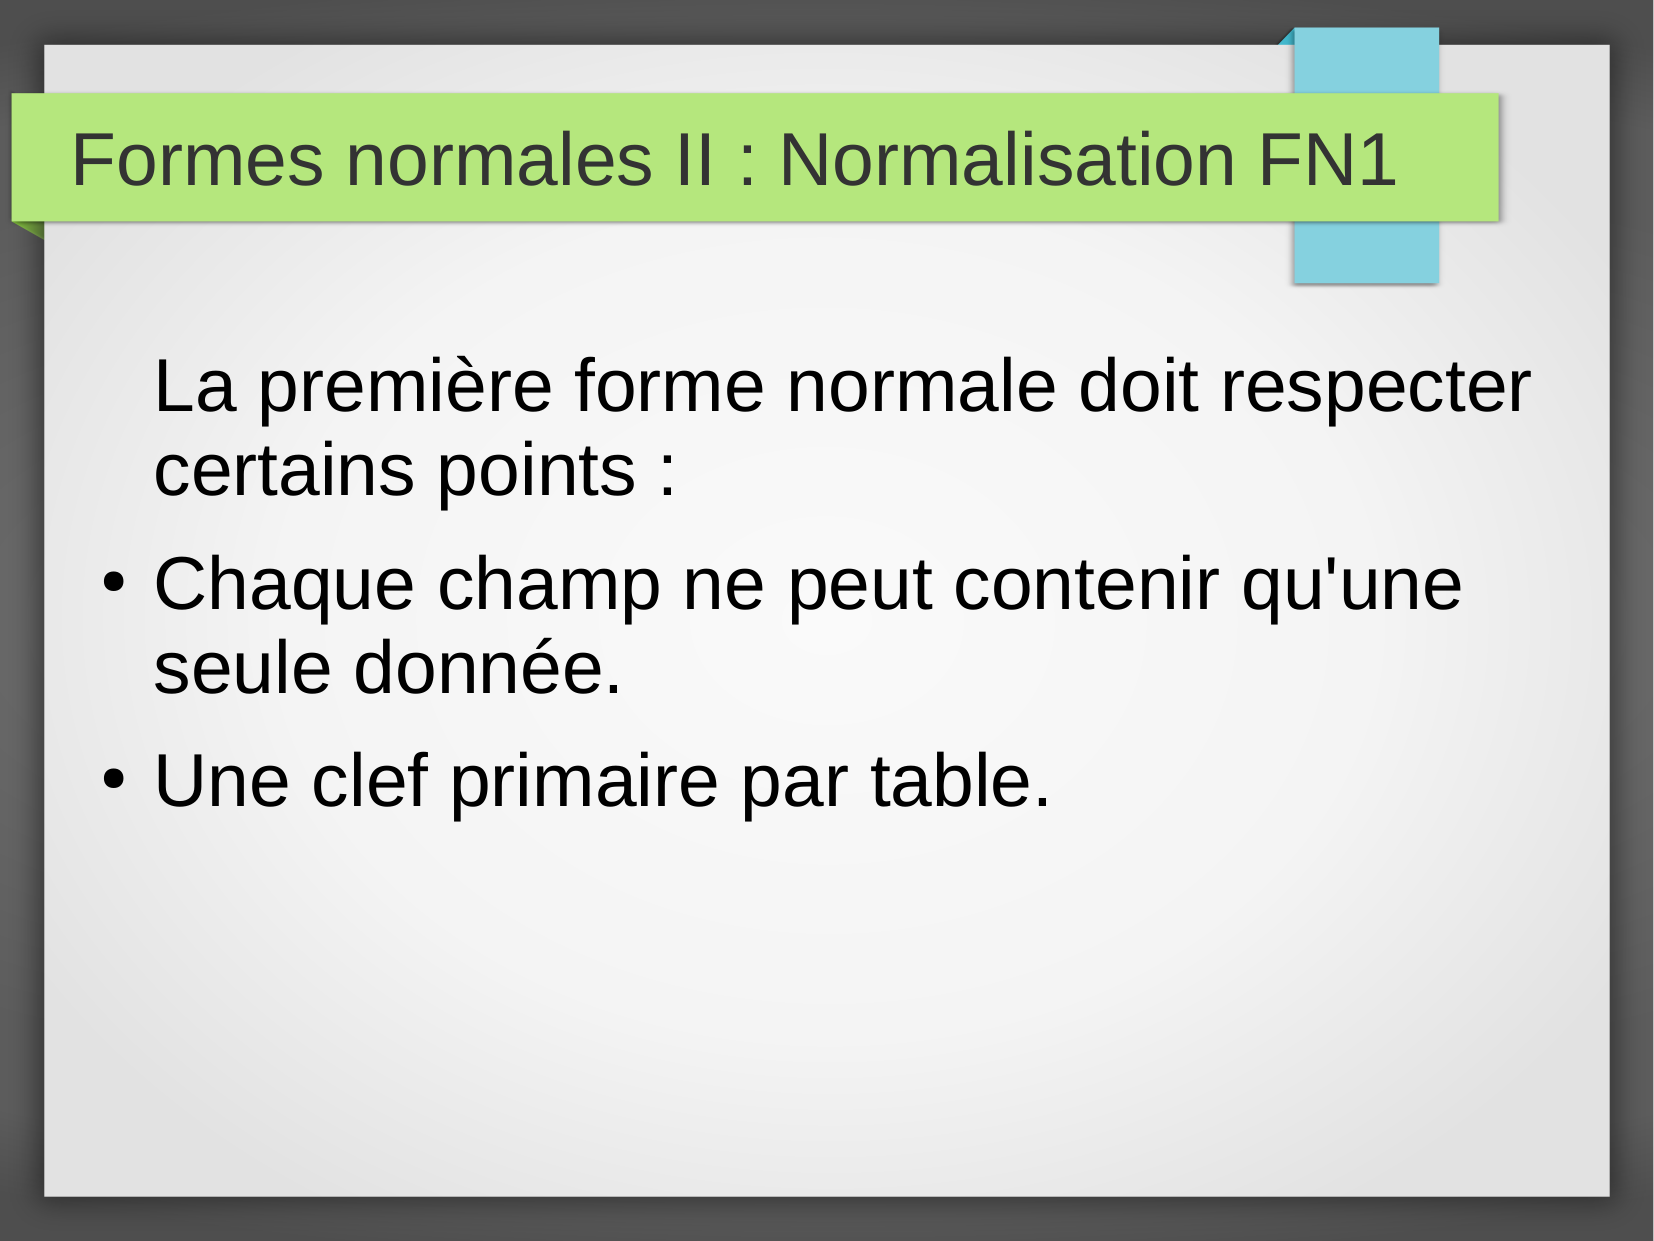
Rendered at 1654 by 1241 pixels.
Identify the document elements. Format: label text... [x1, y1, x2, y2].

picture [0, 0, 1654, 1241]
title Formes normales II : Normalisation FN1 [70, 106, 1441, 213]
list La première forme normale doit respecter certains points : Chaque champ ne peut contenir qu'une seule donnée. Une clef primaire par table. [82, 343, 1538, 1063]
